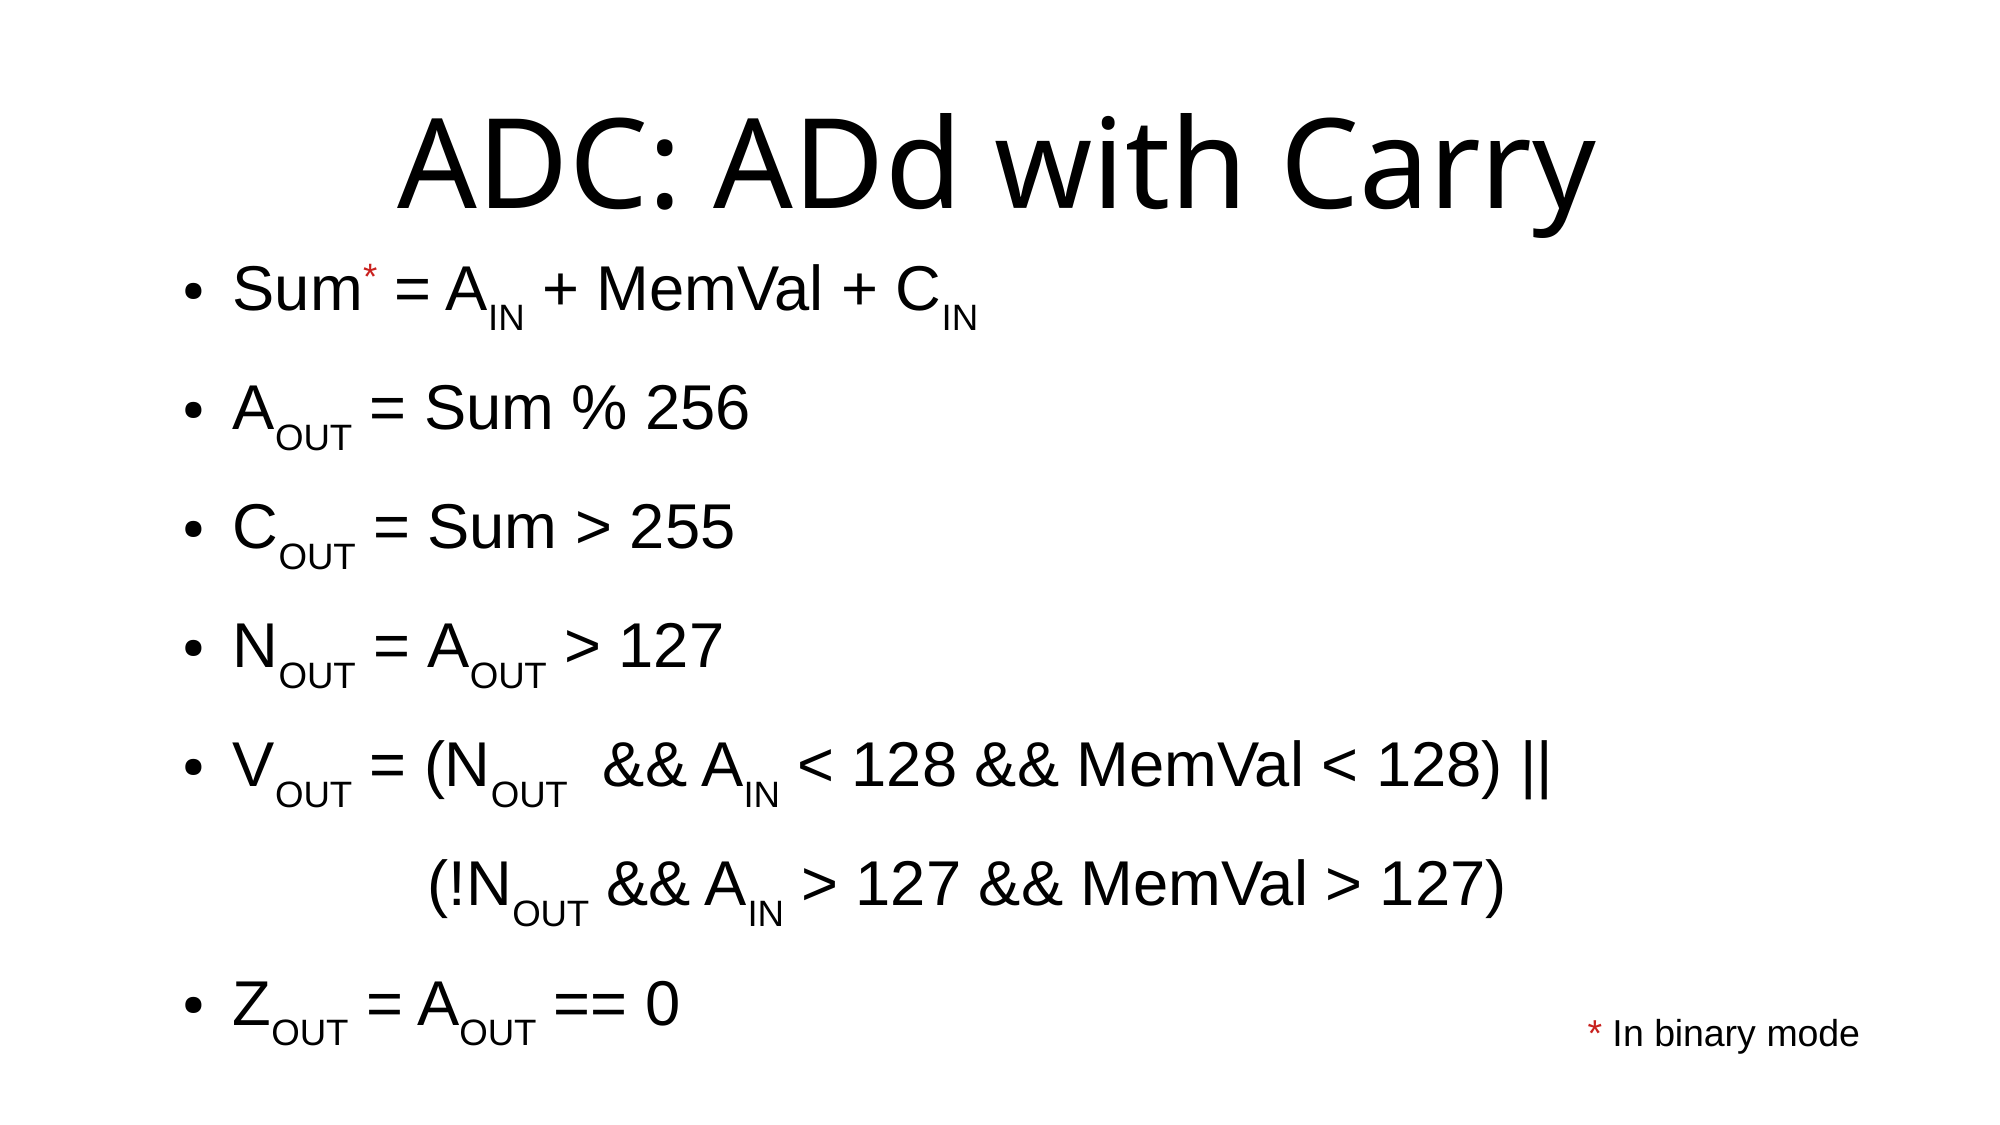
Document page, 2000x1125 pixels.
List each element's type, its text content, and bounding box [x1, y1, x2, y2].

list Sum* = AIN + MemVal + CIN AOUT = Sum % 256 COUT = Sum > 255 NOUT = AOUT > 127 VOUT = (NOUT && AIN < 128 && MemVal < 128) || (!NOUT && AIN > 127 && MemVal > 127) ZOUT = AOUT == 0 [150, 278, 1876, 1066]
text_box * In binary mode [1572, 1005, 1876, 1062]
title ADC: ADd with Carry [30, 59, 1966, 278]
